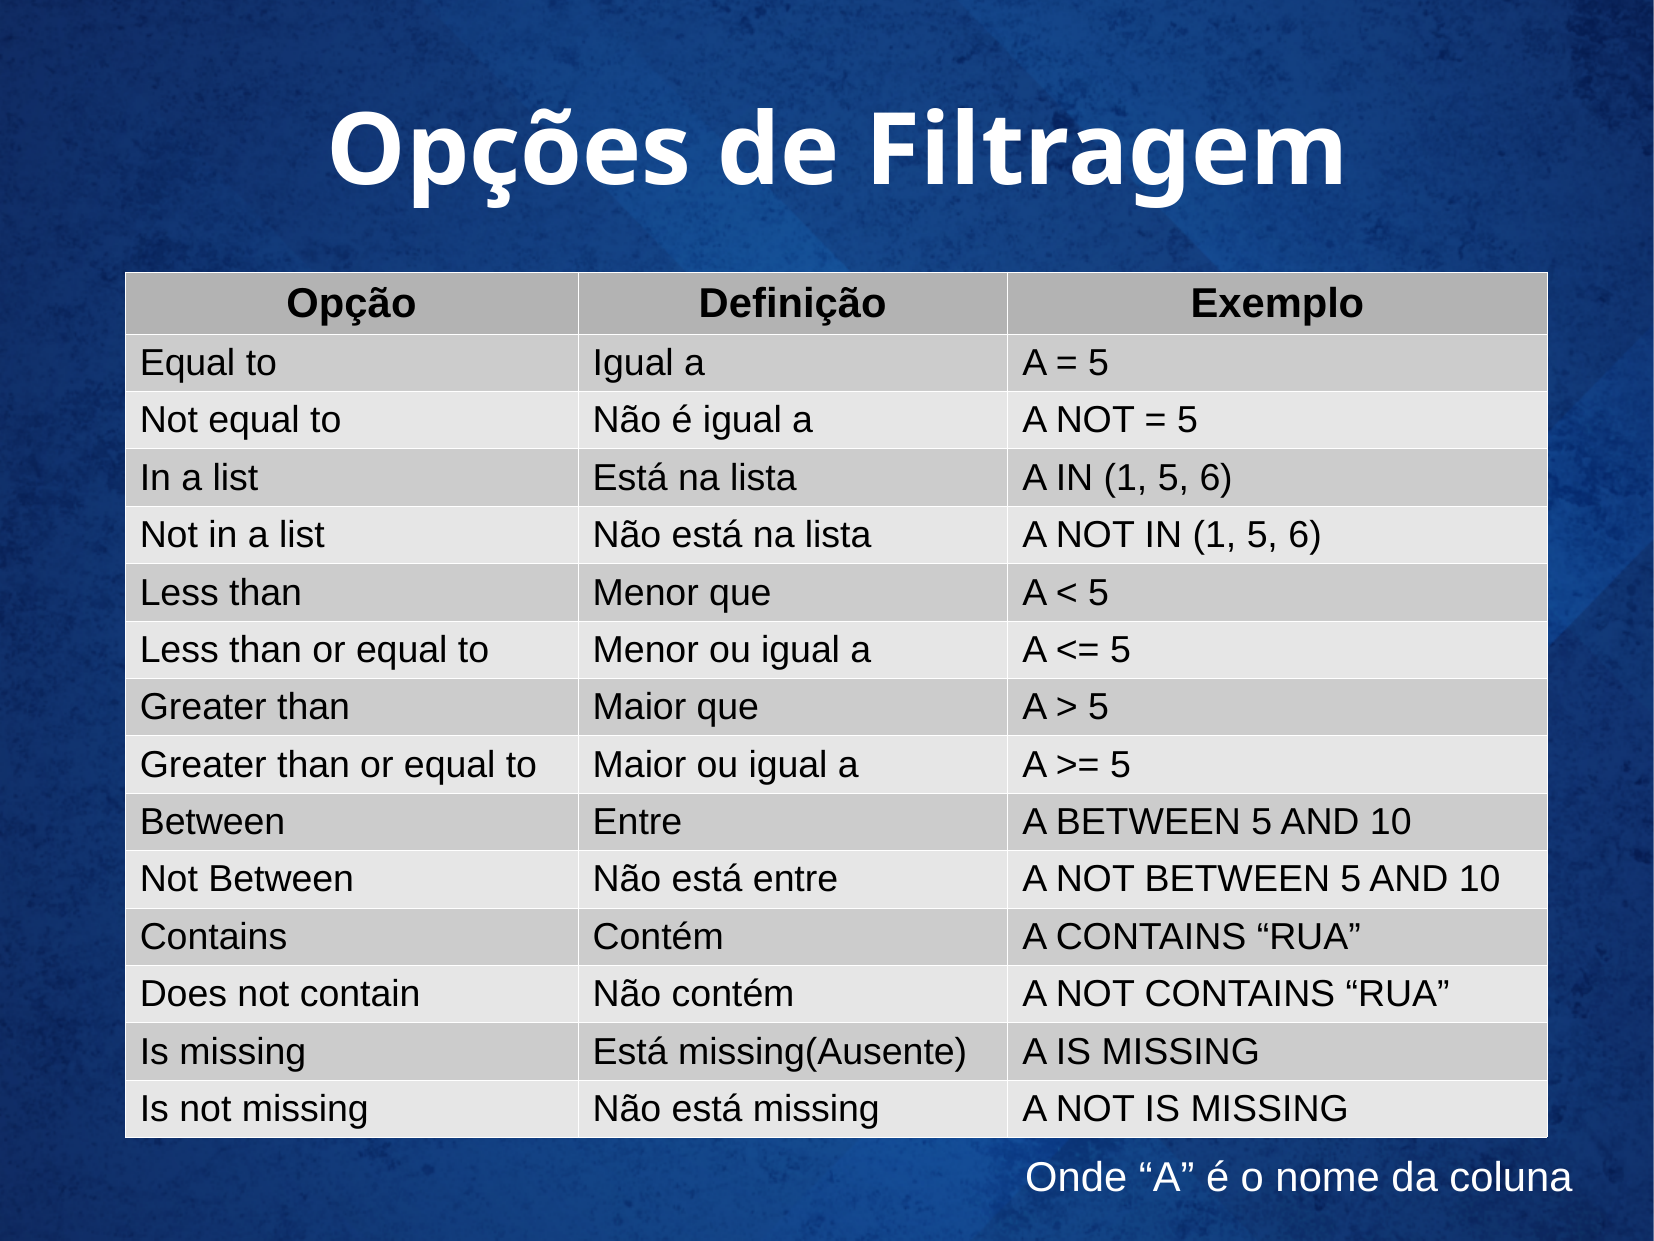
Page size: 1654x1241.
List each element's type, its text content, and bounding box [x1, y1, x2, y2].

table_cell Não contém [579, 966, 1007, 1022]
table_cell Contains [126, 909, 578, 965]
table_cell In a list [126, 449, 578, 506]
table_cell A <= 5 [1008, 622, 1547, 678]
table_cell Maior ou igual a [579, 736, 1007, 793]
table_cell Contém [579, 909, 1007, 965]
table_header Opção [126, 273, 578, 334]
table_cell A IN (1, 5, 6) [1008, 449, 1547, 506]
table_cell A IS MISSING [1008, 1023, 1547, 1080]
table_cell A < 5 [1008, 564, 1547, 621]
table_cell Greater than [126, 679, 578, 735]
table_cell Menor que [579, 564, 1007, 621]
table_cell Greater than or equal to [126, 736, 578, 793]
picture [0, 0, 1654, 1241]
table_cell Está na lista [579, 449, 1007, 506]
table_cell Not Between [126, 851, 578, 908]
table_cell Não está entre [579, 851, 1007, 908]
table_cell Entre [579, 794, 1007, 850]
table_cell A NOT IN (1, 5, 6) [1008, 507, 1547, 563]
table_cell A NOT BETWEEN 5 AND 10 [1008, 851, 1547, 908]
table_cell Less than [126, 564, 578, 621]
table_header Exemplo [1008, 273, 1547, 334]
table_header Definição [579, 273, 1007, 334]
table_cell Between [126, 794, 578, 850]
table_cell A >= 5 [1008, 736, 1547, 793]
table_cell A > 5 [1008, 679, 1547, 735]
table_cell Não está missing [579, 1081, 1007, 1137]
table_cell Equal to [126, 335, 578, 391]
table_cell Not equal to [126, 392, 578, 448]
table_cell Igual a [579, 335, 1007, 391]
table_cell Maior que [579, 679, 1007, 735]
table_cell Less than or equal to [126, 622, 578, 678]
table_cell Não está na lista [579, 507, 1007, 563]
table_cell Does not contain [126, 966, 578, 1022]
table_cell Is missing [126, 1023, 578, 1080]
table_cell Is not missing [126, 1081, 578, 1137]
table_cell A NOT = 5 [1008, 392, 1547, 448]
table_cell A NOT IS MISSING [1008, 1081, 1547, 1137]
table_cell Está missing(Ausente) [579, 1023, 1007, 1080]
table_cell A CONTAINS “RUA” [1008, 909, 1547, 965]
table_cell A NOT CONTAINS “RUA” [1008, 966, 1547, 1022]
table_cell Não é igual a [579, 392, 1007, 448]
table_cell Menor ou igual a [579, 622, 1007, 678]
table_cell Not in a list [126, 507, 578, 563]
table_cell A BETWEEN 5 AND 10 [1008, 794, 1547, 850]
text_box Opções de Filtragem [94, 41, 1583, 248]
table_cell A = 5 [1008, 335, 1547, 391]
text_box Onde “A” é o nome da coluna [1003, 1142, 1595, 1241]
